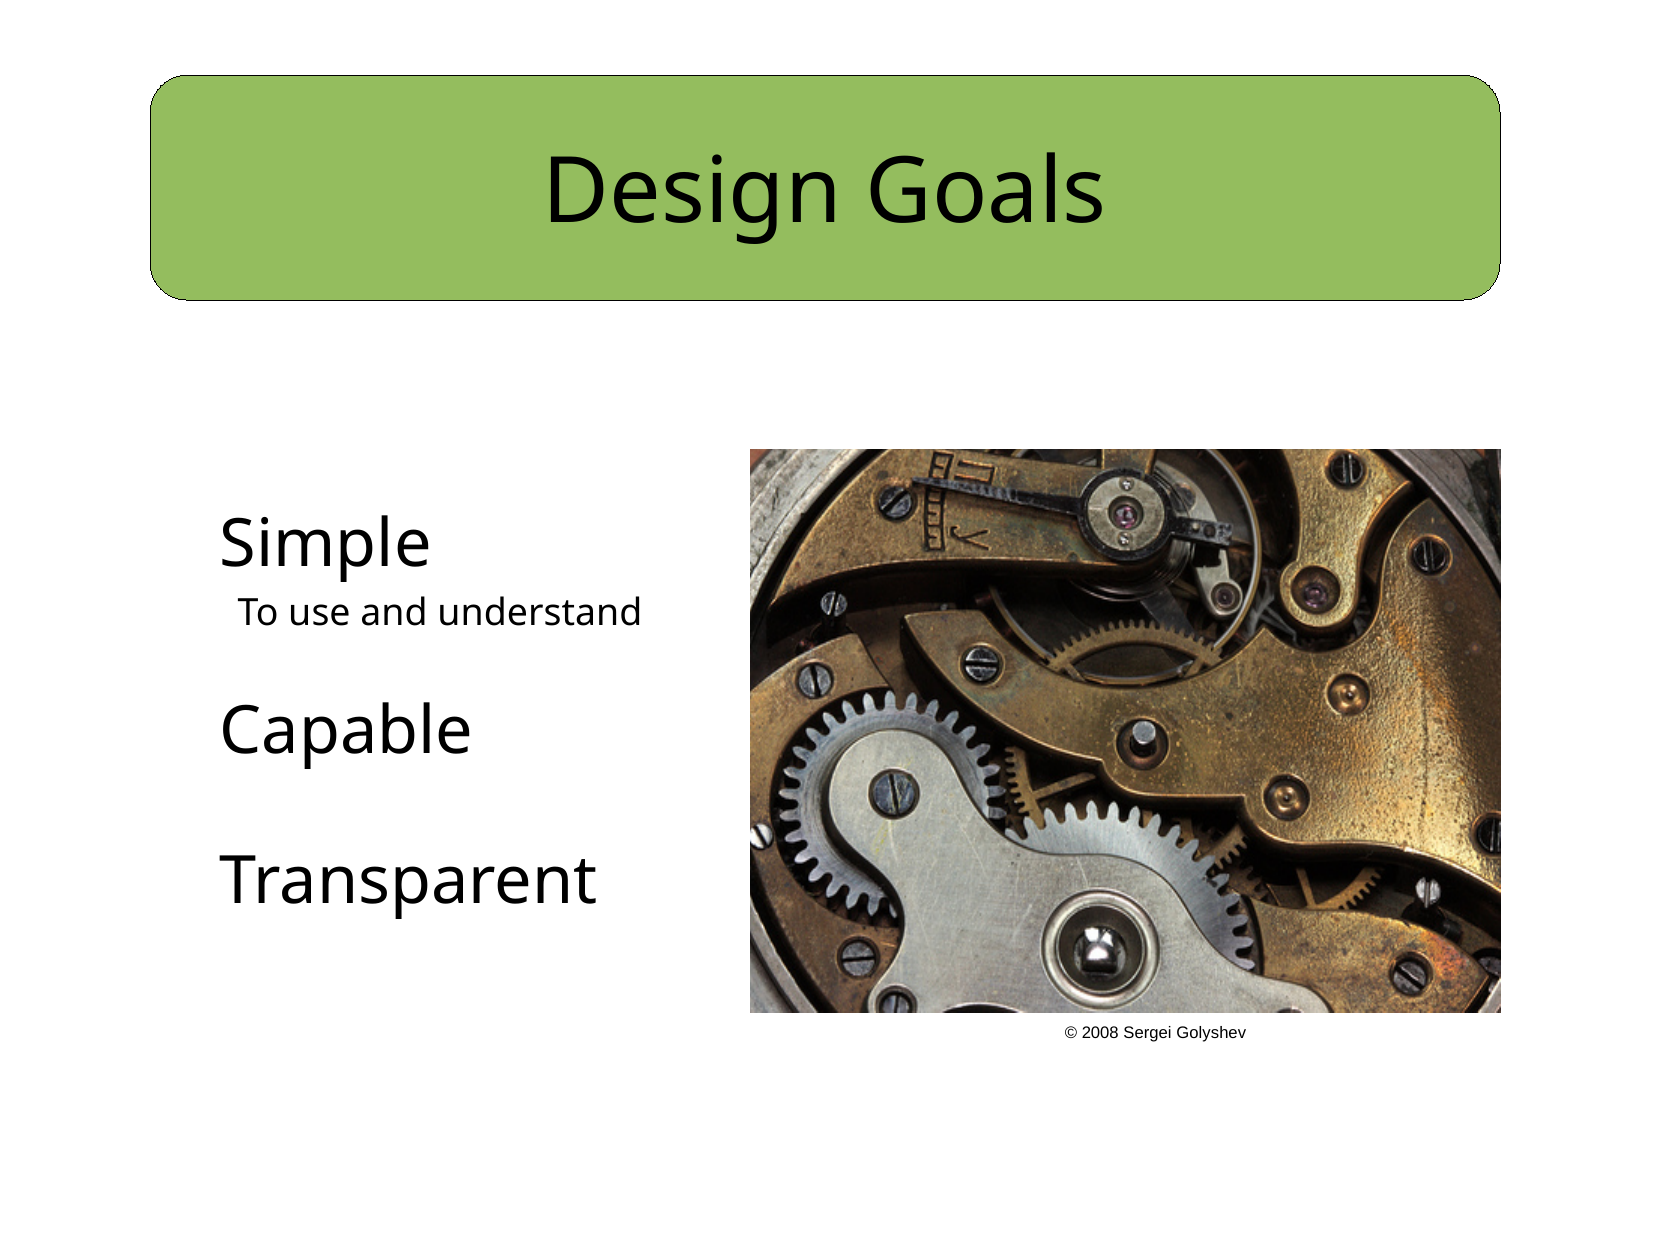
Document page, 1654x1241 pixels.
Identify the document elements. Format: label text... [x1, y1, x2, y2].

text_box Simple To use and understand [187, 487, 687, 638]
picture [750, 449, 1501, 1013]
text_box © 2008 Sergei Golyshev [1050, 1016, 1261, 1058]
text_box Capable [187, 675, 512, 777]
text_box Transparent [187, 825, 649, 927]
text_box Design Goals [150, 75, 1501, 301]
